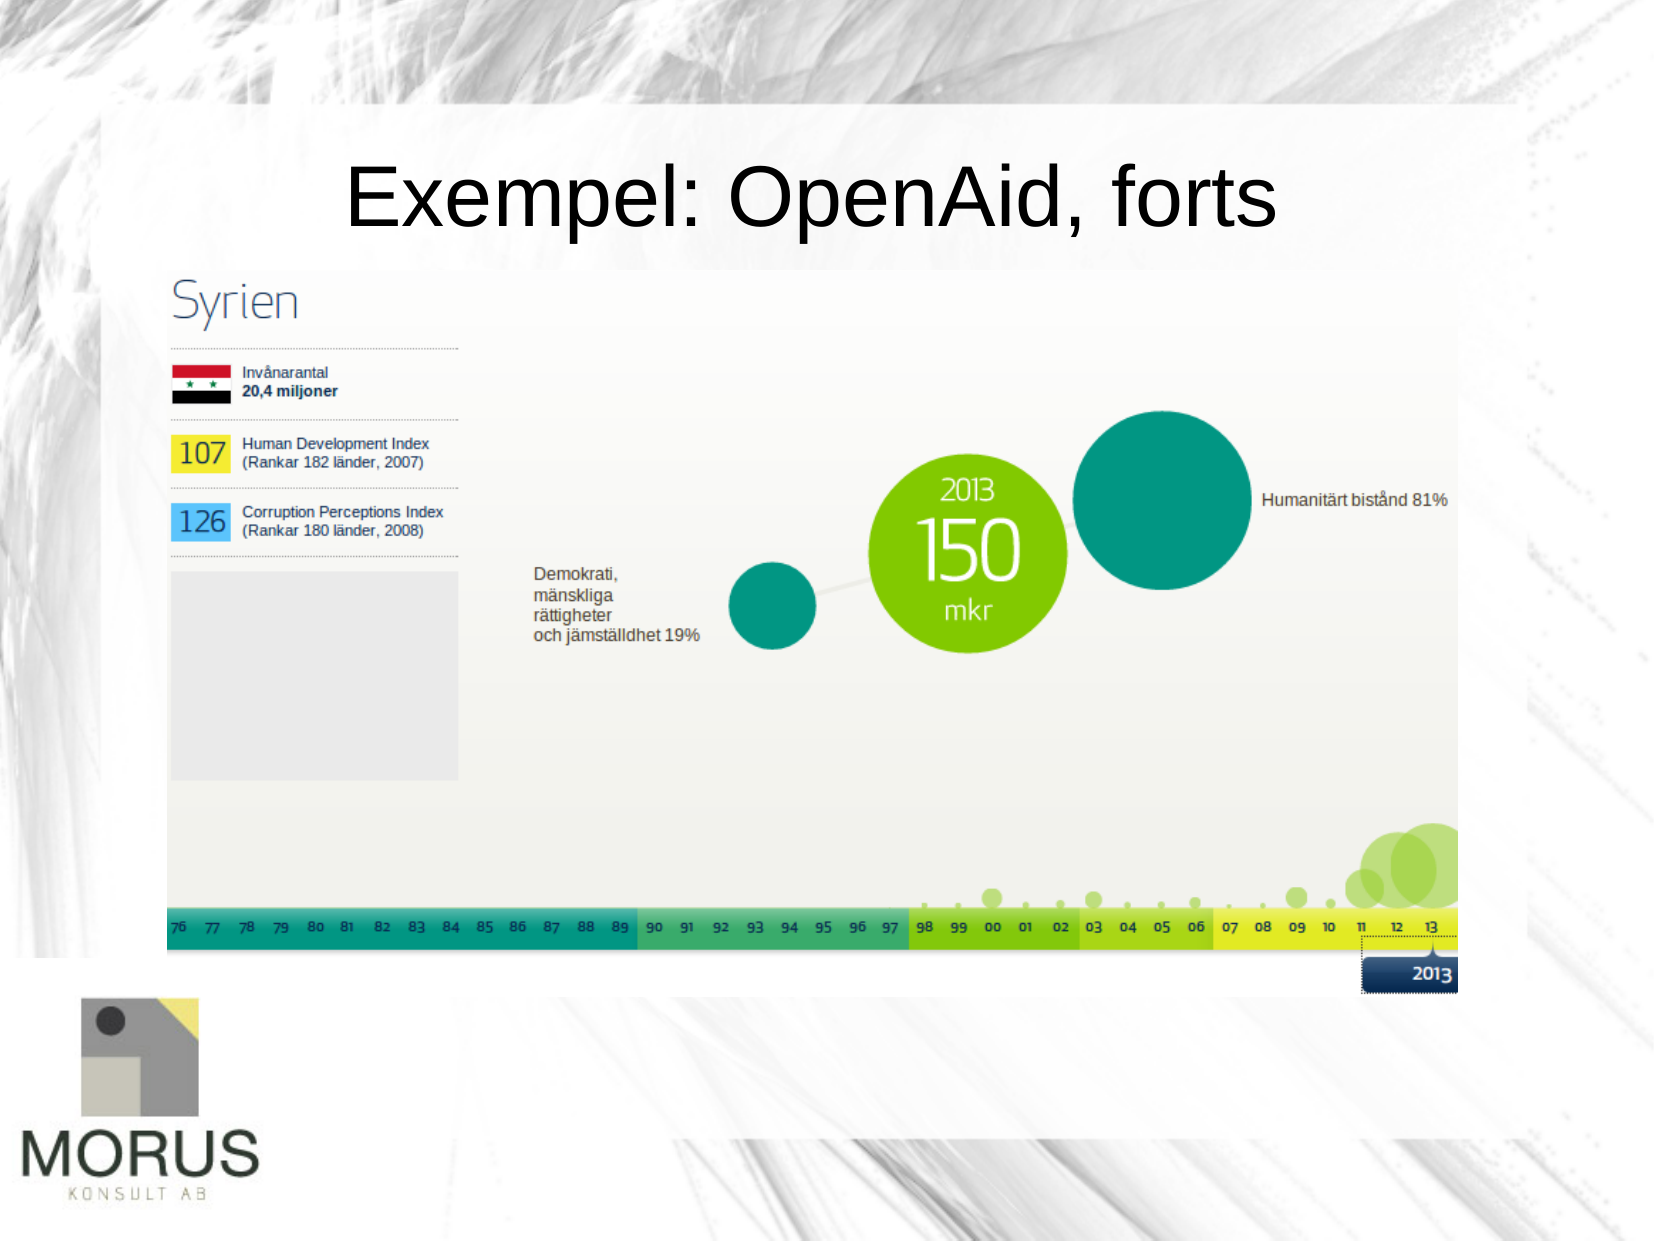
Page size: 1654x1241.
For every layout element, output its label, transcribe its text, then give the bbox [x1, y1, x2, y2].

picture [0, 0, 1654, 1241]
title Exempel: OpenAid, forts [118, 112, 1506, 281]
